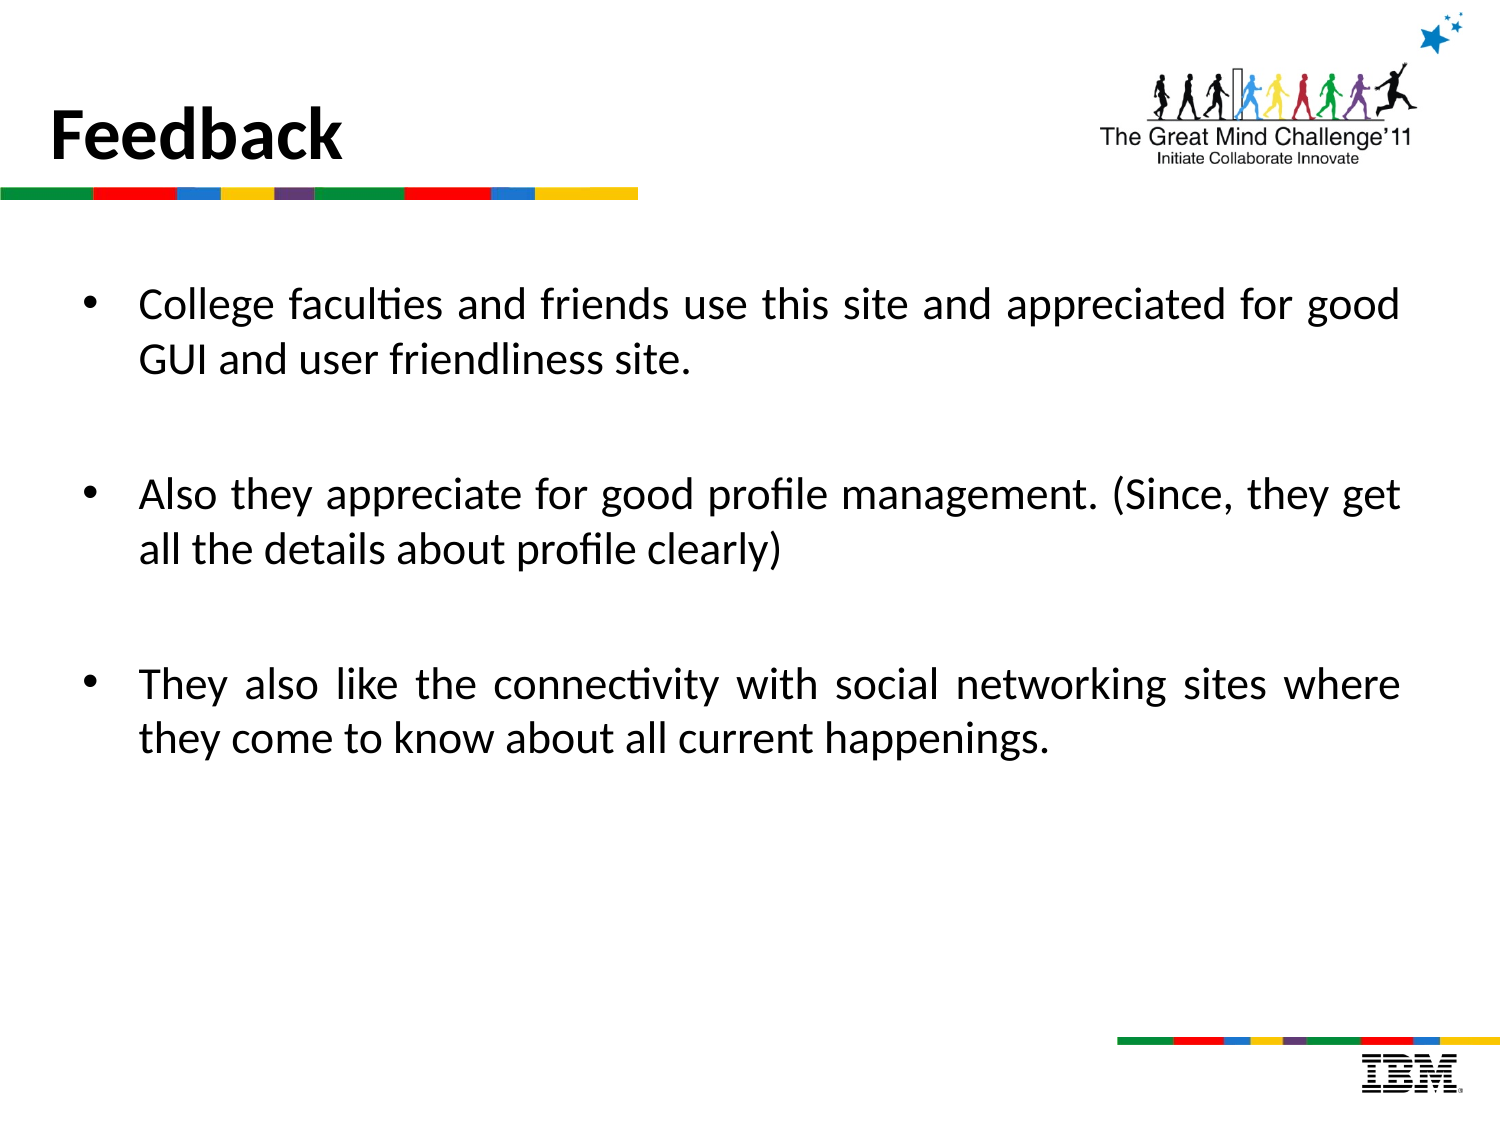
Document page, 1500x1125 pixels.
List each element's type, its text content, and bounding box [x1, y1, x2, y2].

title Feedback [50, 37, 526, 176]
picture [1362, 1054, 1463, 1093]
picture [1100, 12, 1463, 164]
list College faculties and friends use this site and appreciated for good GUI and user friendliness site. Also they appreciate for good profile management. (Since, they get all the details about profile clearly) They also like the connectivity with social networking sites where they come to know about all current happenings. [67, 266, 1418, 929]
picture [0, 187, 638, 200]
picture [1117, 1037, 1500, 1045]
